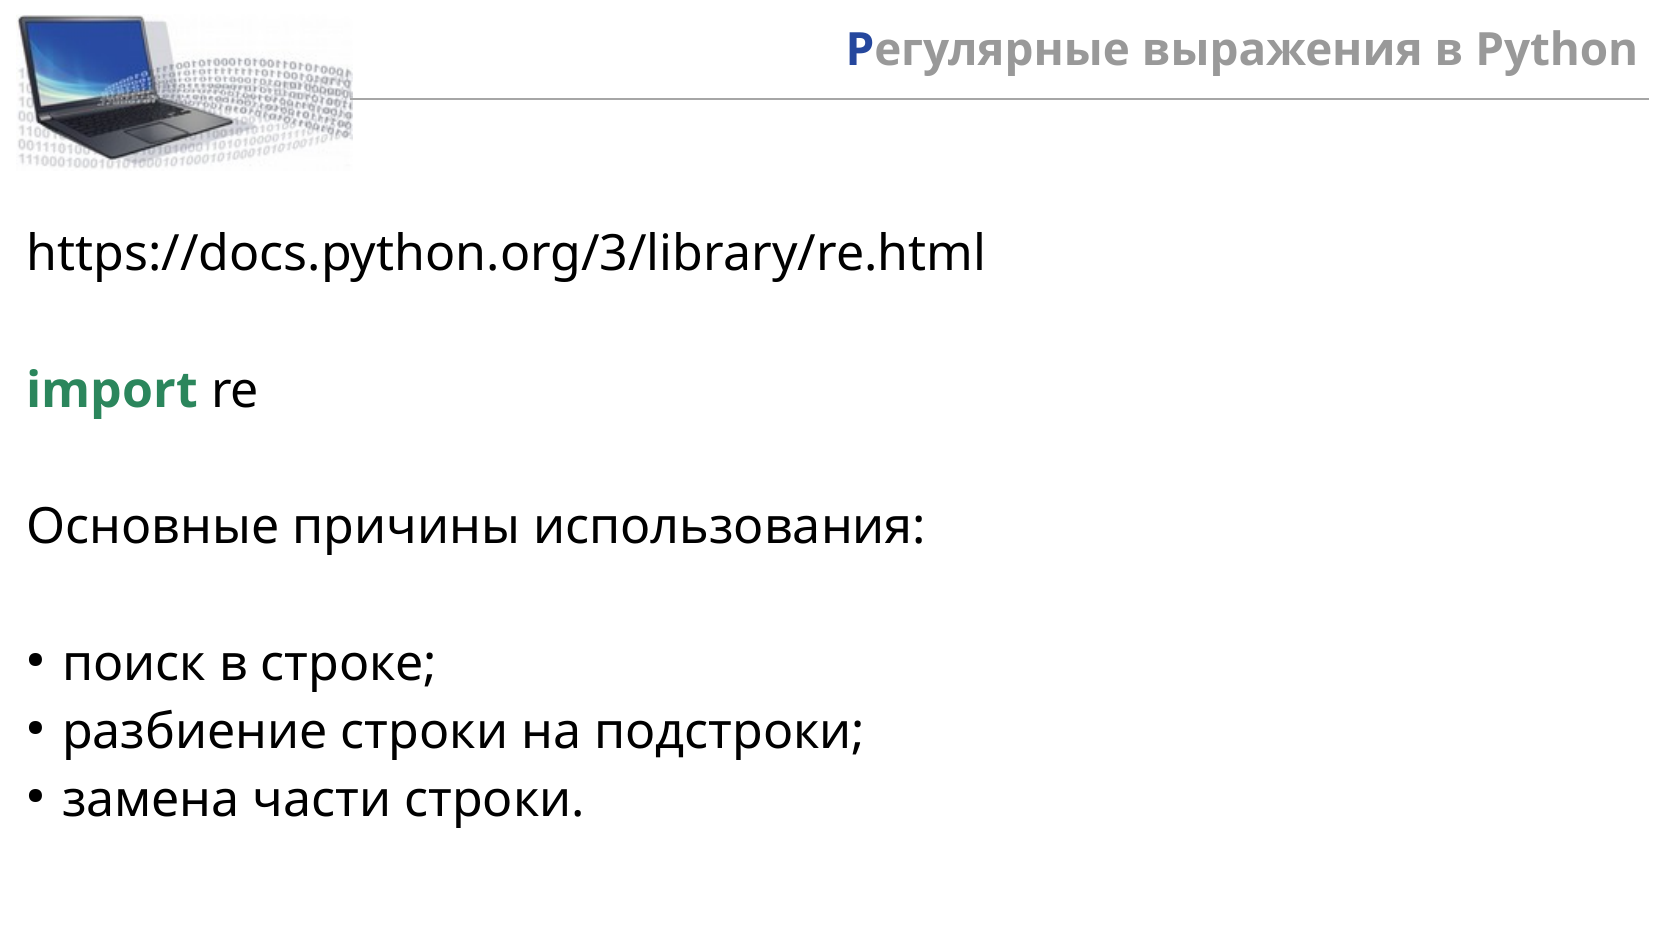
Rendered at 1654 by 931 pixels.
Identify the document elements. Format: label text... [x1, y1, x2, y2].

text_box https://docs.python.org/3/library/re.html import re Основные причины использования: поиск в строке; разбиение строки на подстроки; замена части строки. [11, 209, 1621, 734]
picture [16, 14, 353, 171]
title Регулярные выражения в Python [318, 0, 1654, 101]
